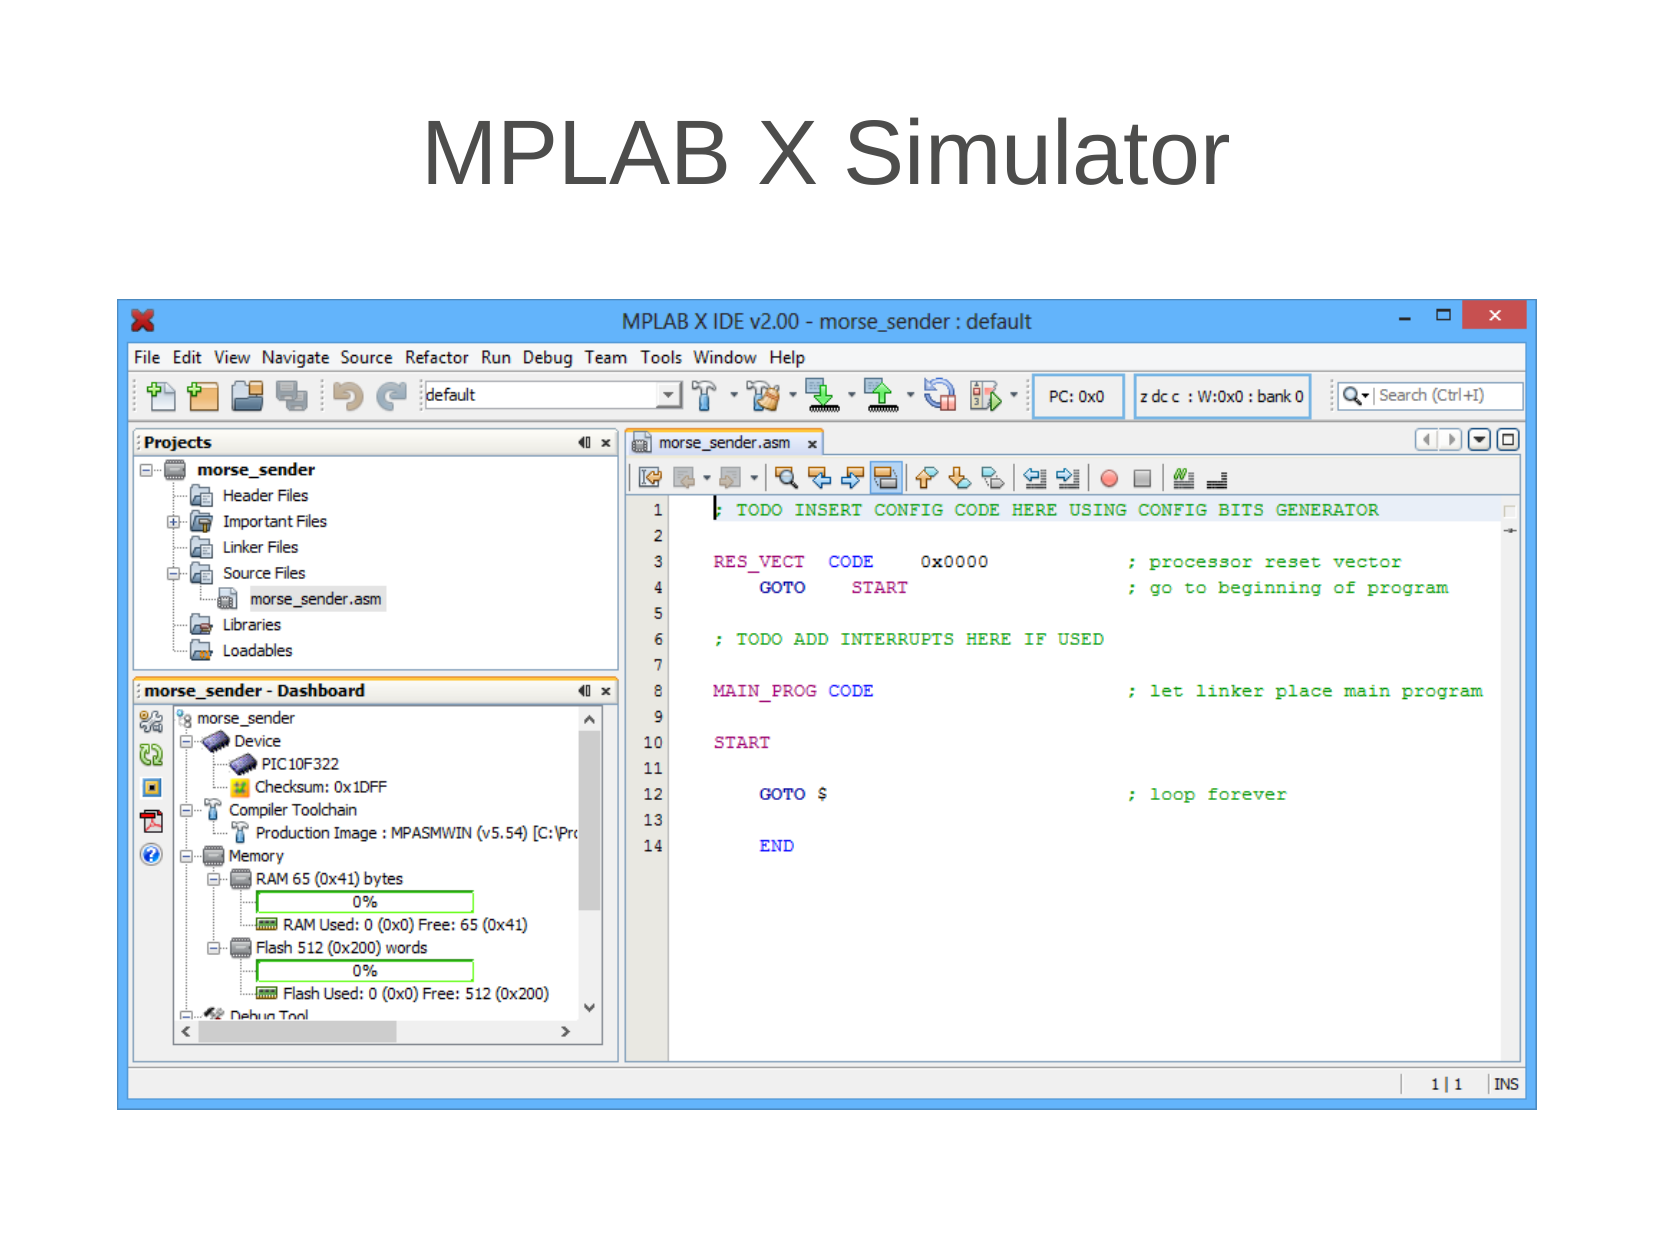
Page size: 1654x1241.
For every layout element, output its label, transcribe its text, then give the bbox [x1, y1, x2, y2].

picture [117, 299, 1537, 1111]
title MPLAB X Simulator [82, 49, 1571, 257]
